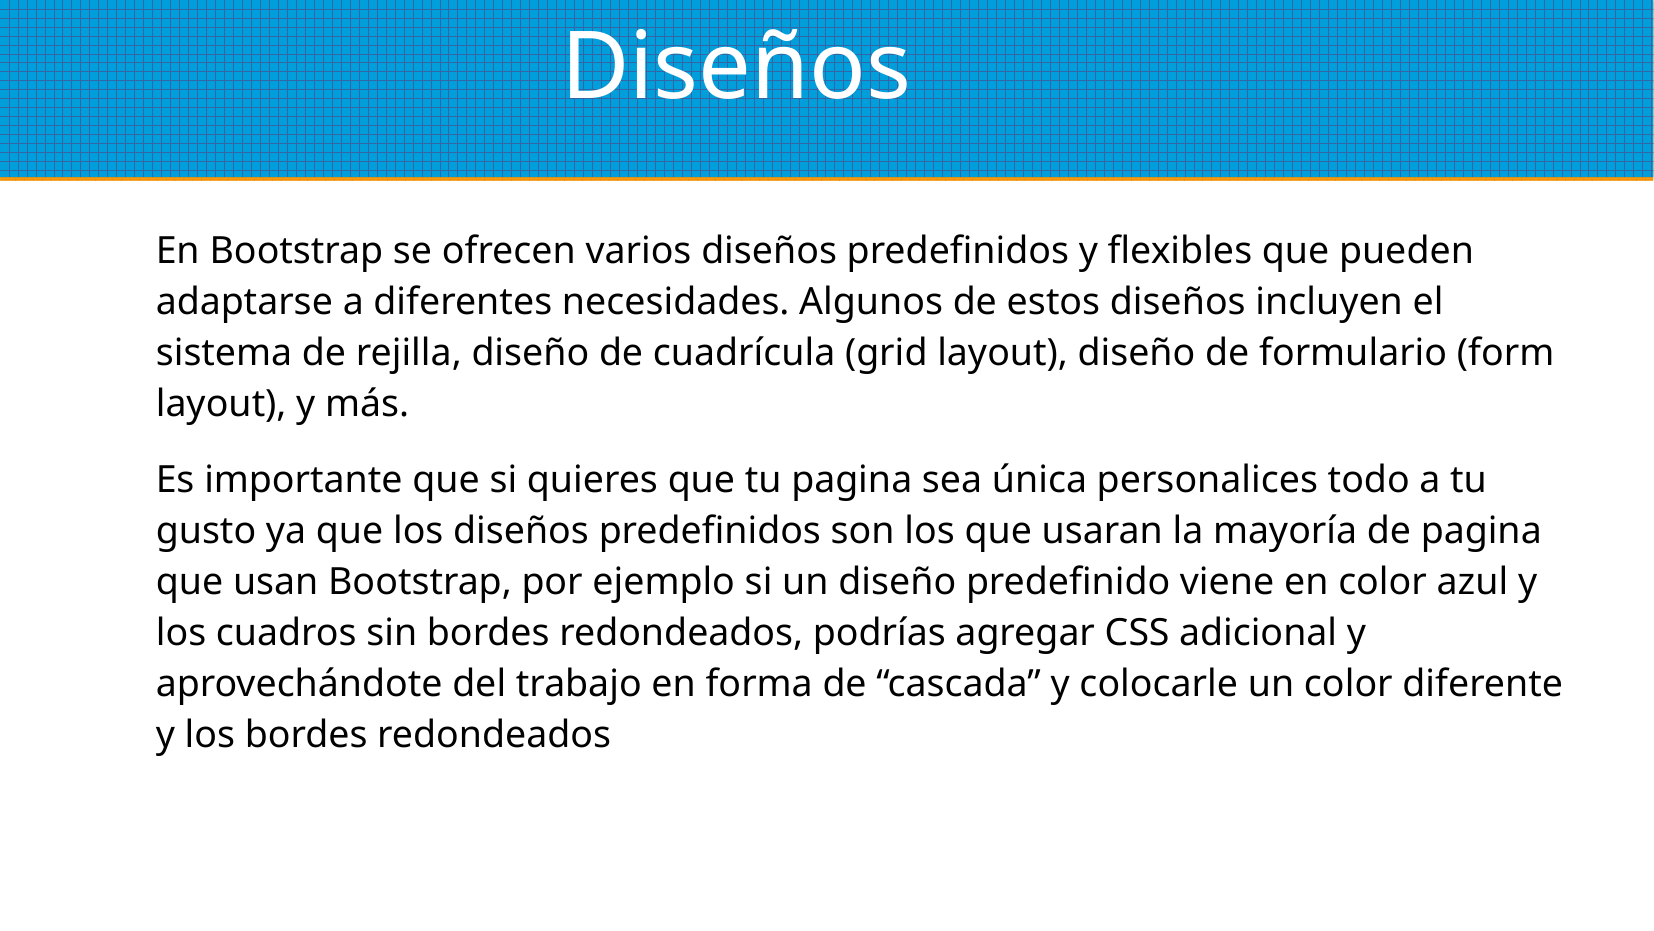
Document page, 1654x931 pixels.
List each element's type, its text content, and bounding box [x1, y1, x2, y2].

list En Bootstrap se ofrecen varios diseños predefinidos y flexibles que pueden adaptarse a diferentes necesidades. Algunos de estos diseños incluyen el sistema de rejilla, diseño de cuadrícula (grid layout), diseño de formulario (form layout), y más. Es importante que si quieres que tu pagina sea única personalices todo a tu gusto ya que los diseños predefinidos son los que usaran la mayoría de pagina que usan Bootstrap, por ejemplo si un diseño predefinido viene en color azul y los cuadros sin bordes redondeados, podrías agregar CSS adicional y aprovechándote del trabajo en forma de “cascada” y colocarle un color diferente y los bordes redondeados [84, 223, 1565, 798]
title Diseños [561, 0, 1654, 126]
